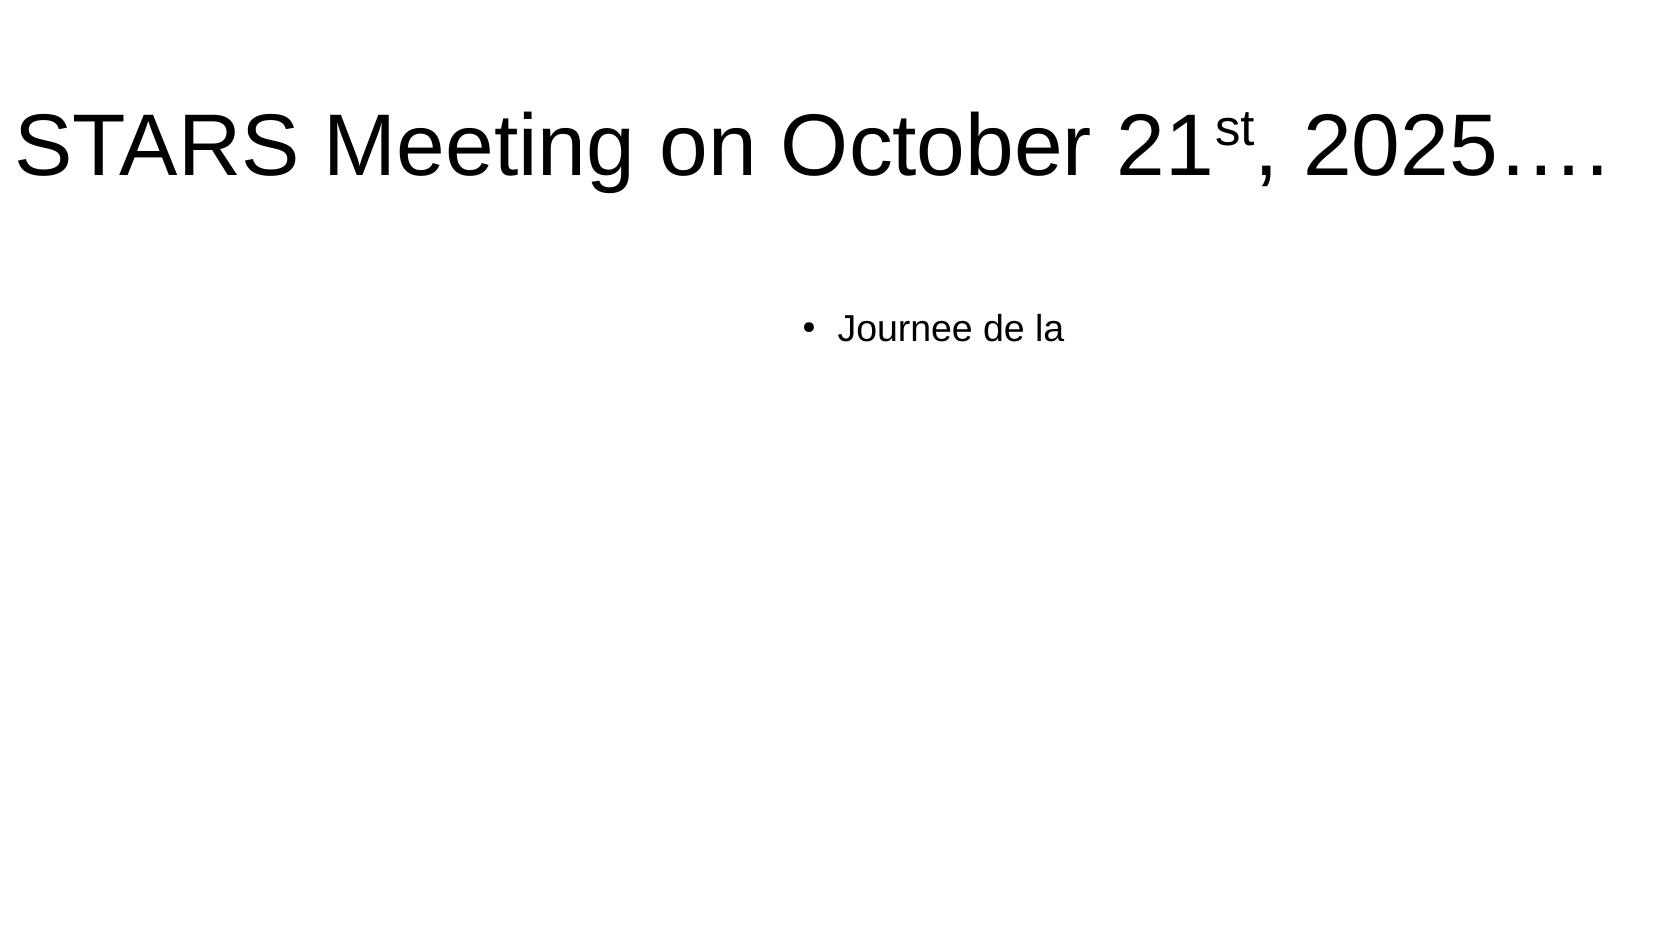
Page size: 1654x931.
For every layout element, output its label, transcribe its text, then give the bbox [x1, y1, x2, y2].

text_box STARS Meeting on October 21st, 2025…. [0, 88, 1651, 299]
text_box Journee de la [787, 300, 1463, 357]
